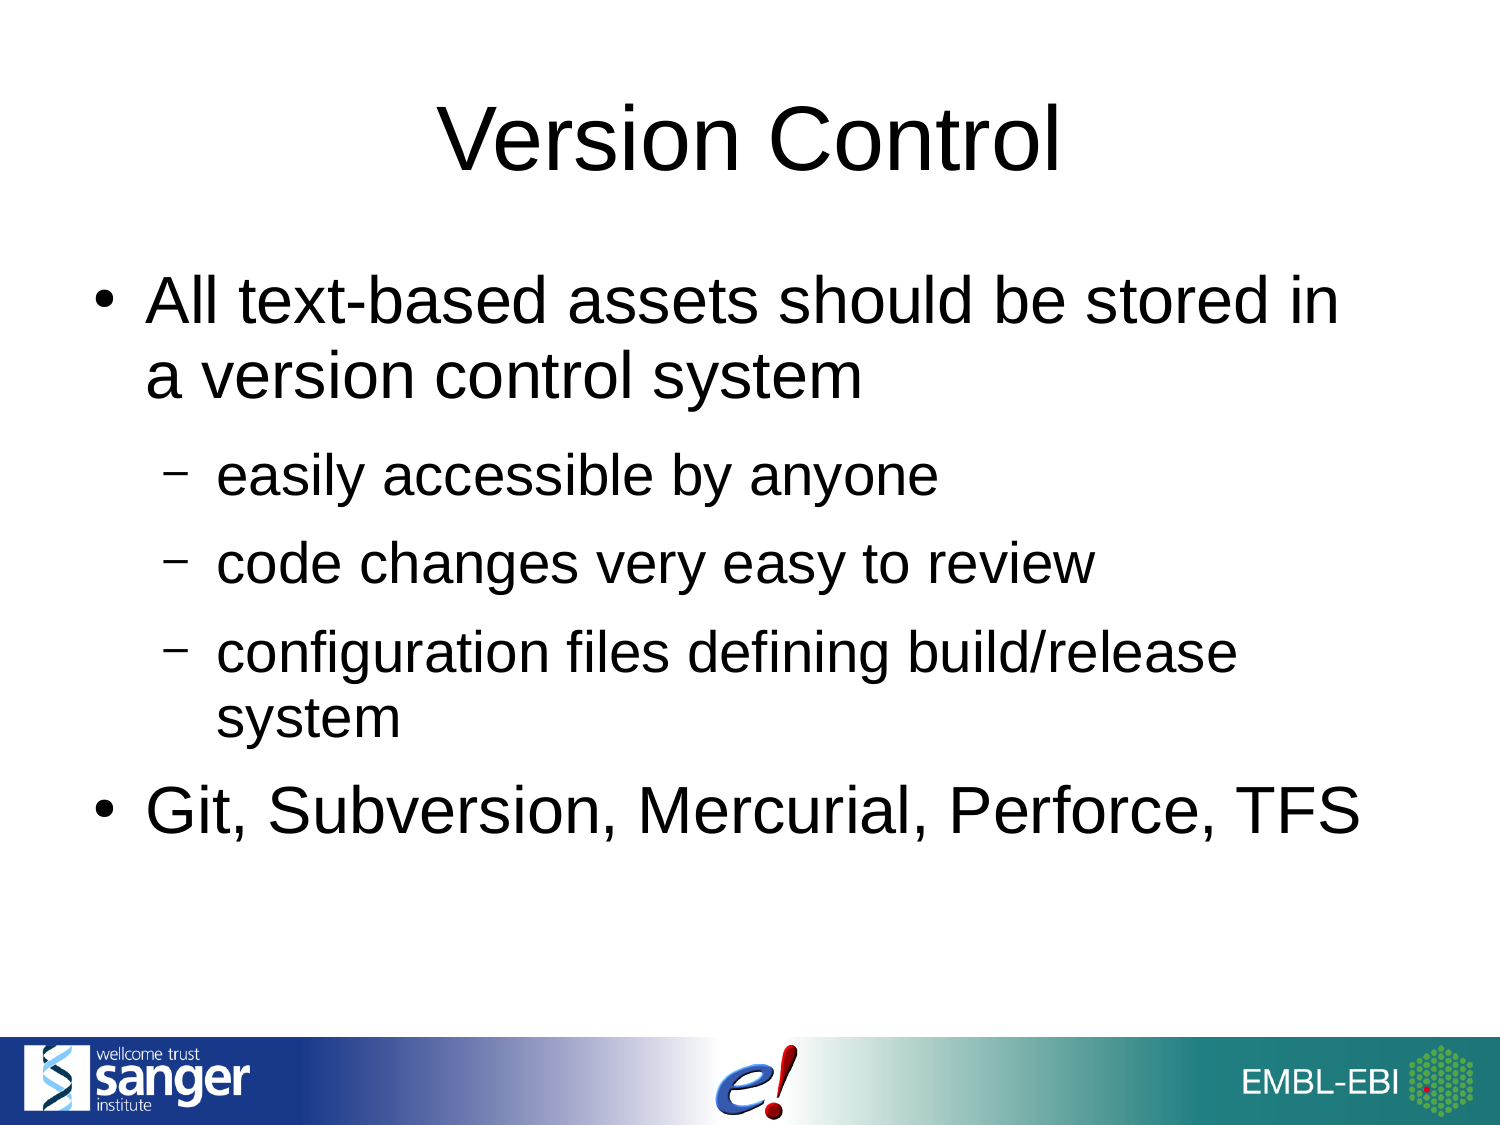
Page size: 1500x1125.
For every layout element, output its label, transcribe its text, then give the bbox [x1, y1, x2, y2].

list All text-based assets should be stored in a version control system easily accessible by anyone code changes very easy to review configuration files defining build/release system Git, Subversion, Mercurial, Perforce, TFS [75, 263, 1395, 916]
title Version Control [75, 44, 1425, 233]
picture [0, 1037, 1500, 1125]
